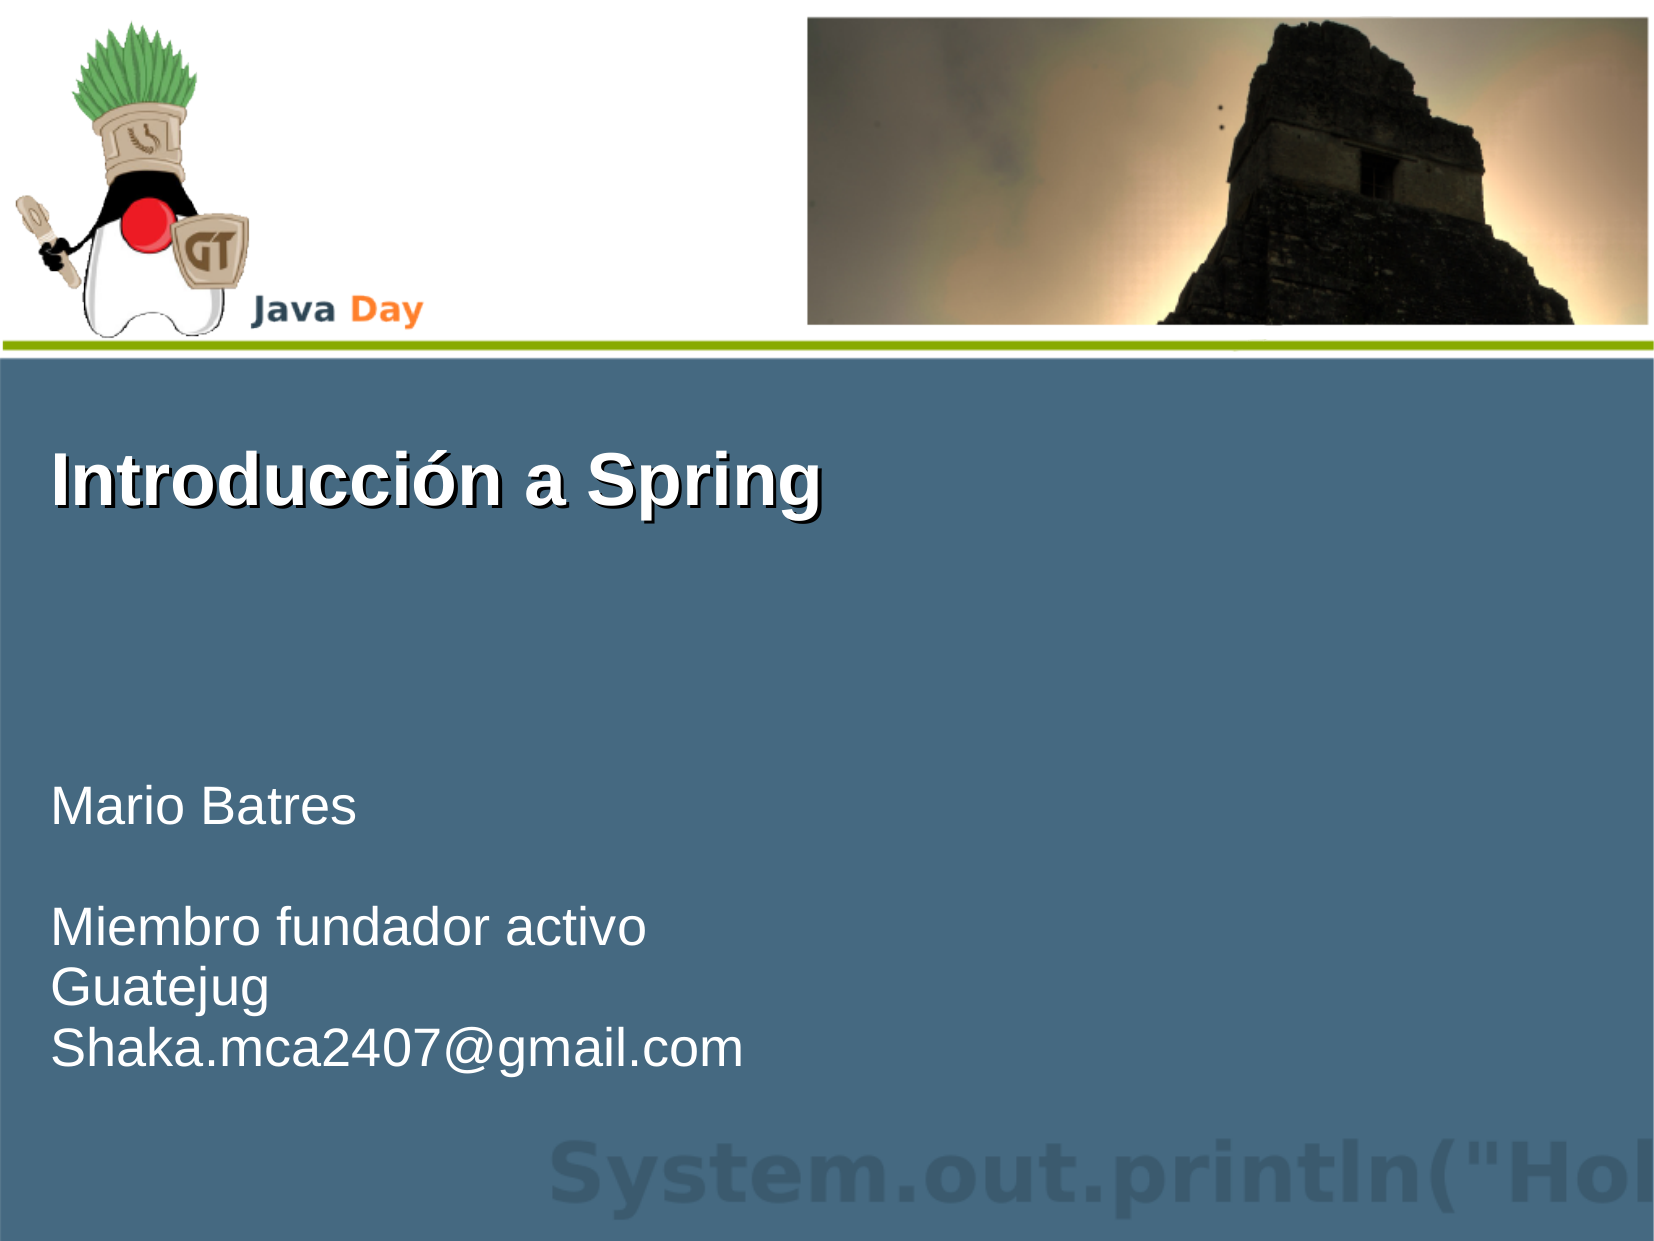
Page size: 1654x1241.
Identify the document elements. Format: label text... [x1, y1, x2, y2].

picture [0, 0, 1654, 1241]
text_box Mario Batres Miembro fundador activo Guatejug Shaka.mca2407@gmail.com [35, 767, 1252, 1086]
text_box Introducción a Spring [35, 430, 1252, 715]
